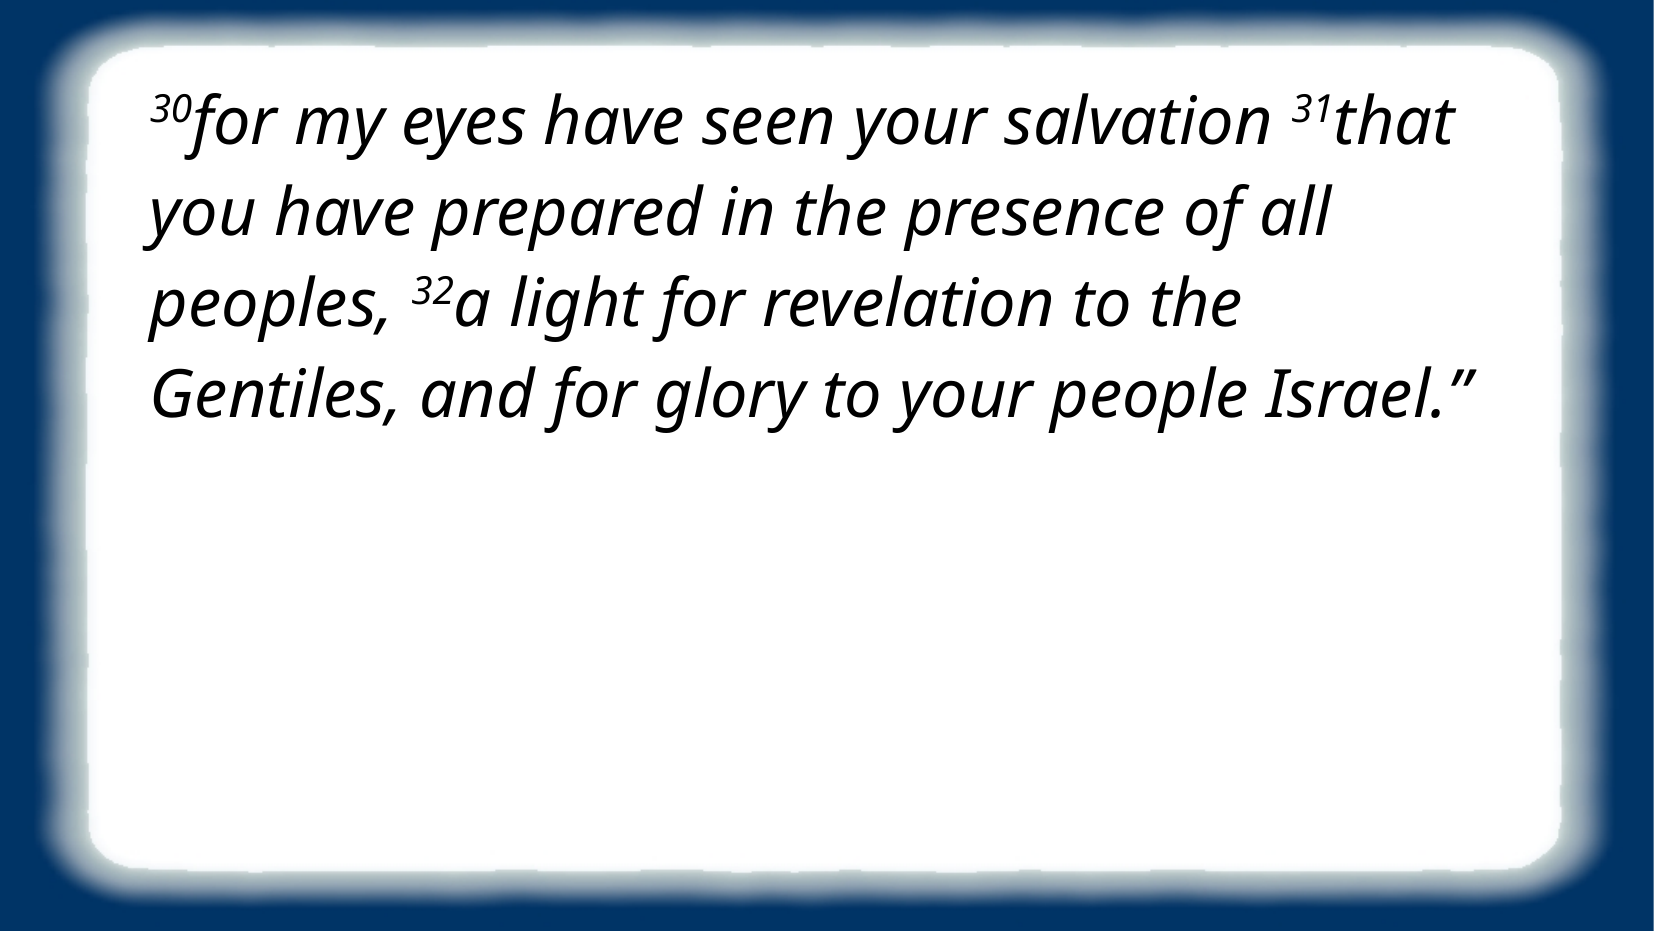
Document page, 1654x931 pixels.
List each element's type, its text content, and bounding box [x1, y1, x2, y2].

text_box 30for my eyes have seen your salvation 31that you have prepared in the presence of all peoples, 32a light for revelation to the Gentiles, and for glory to your people Israel.” [135, 66, 1516, 466]
picture [0, 0, 1654, 931]
